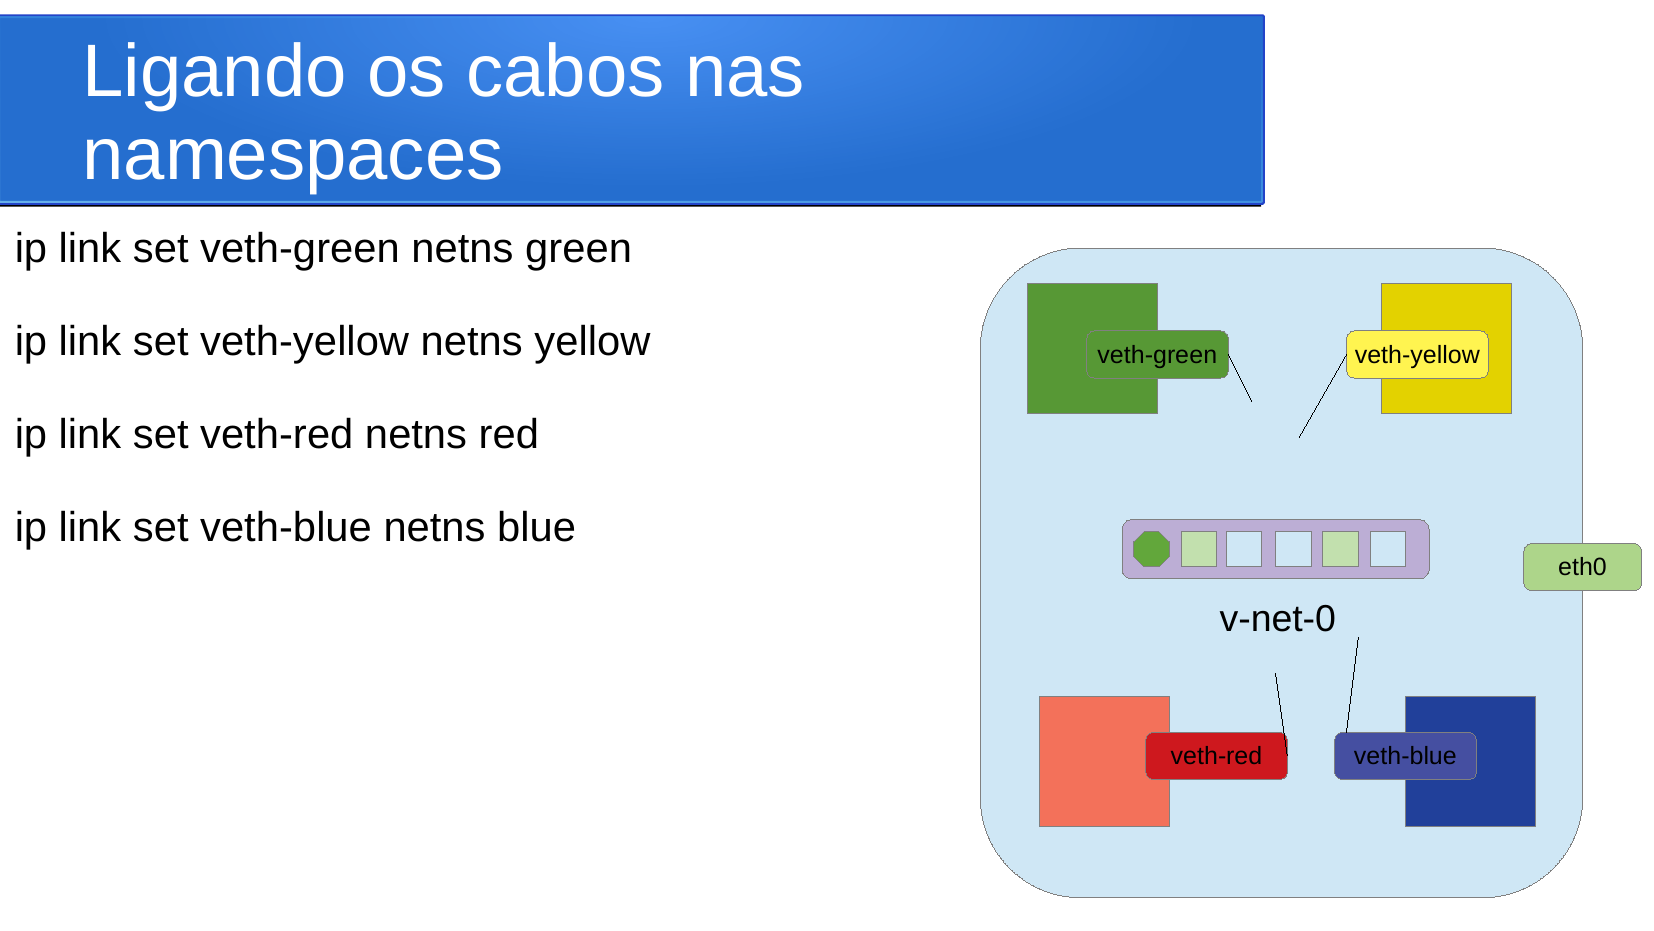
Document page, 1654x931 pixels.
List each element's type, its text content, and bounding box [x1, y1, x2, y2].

title Ligando os cabos nas namespaces [82, 29, 1235, 196]
text_box ip link set veth-green netns green ip link set veth-yellow netns yellow ip link set veth-red netns red ip link set veth-blue netns blue [0, 217, 993, 931]
text_box veth-yellow [1346, 330, 1489, 379]
text_box eth0 [1523, 543, 1642, 591]
text_box veth-red [1145, 732, 1288, 780]
text_box v-net-0 [1204, 590, 1371, 648]
text_box [993, 248, 1583, 898]
text_box veth-green [1086, 330, 1229, 379]
text_box veth-blue [1334, 732, 1477, 780]
